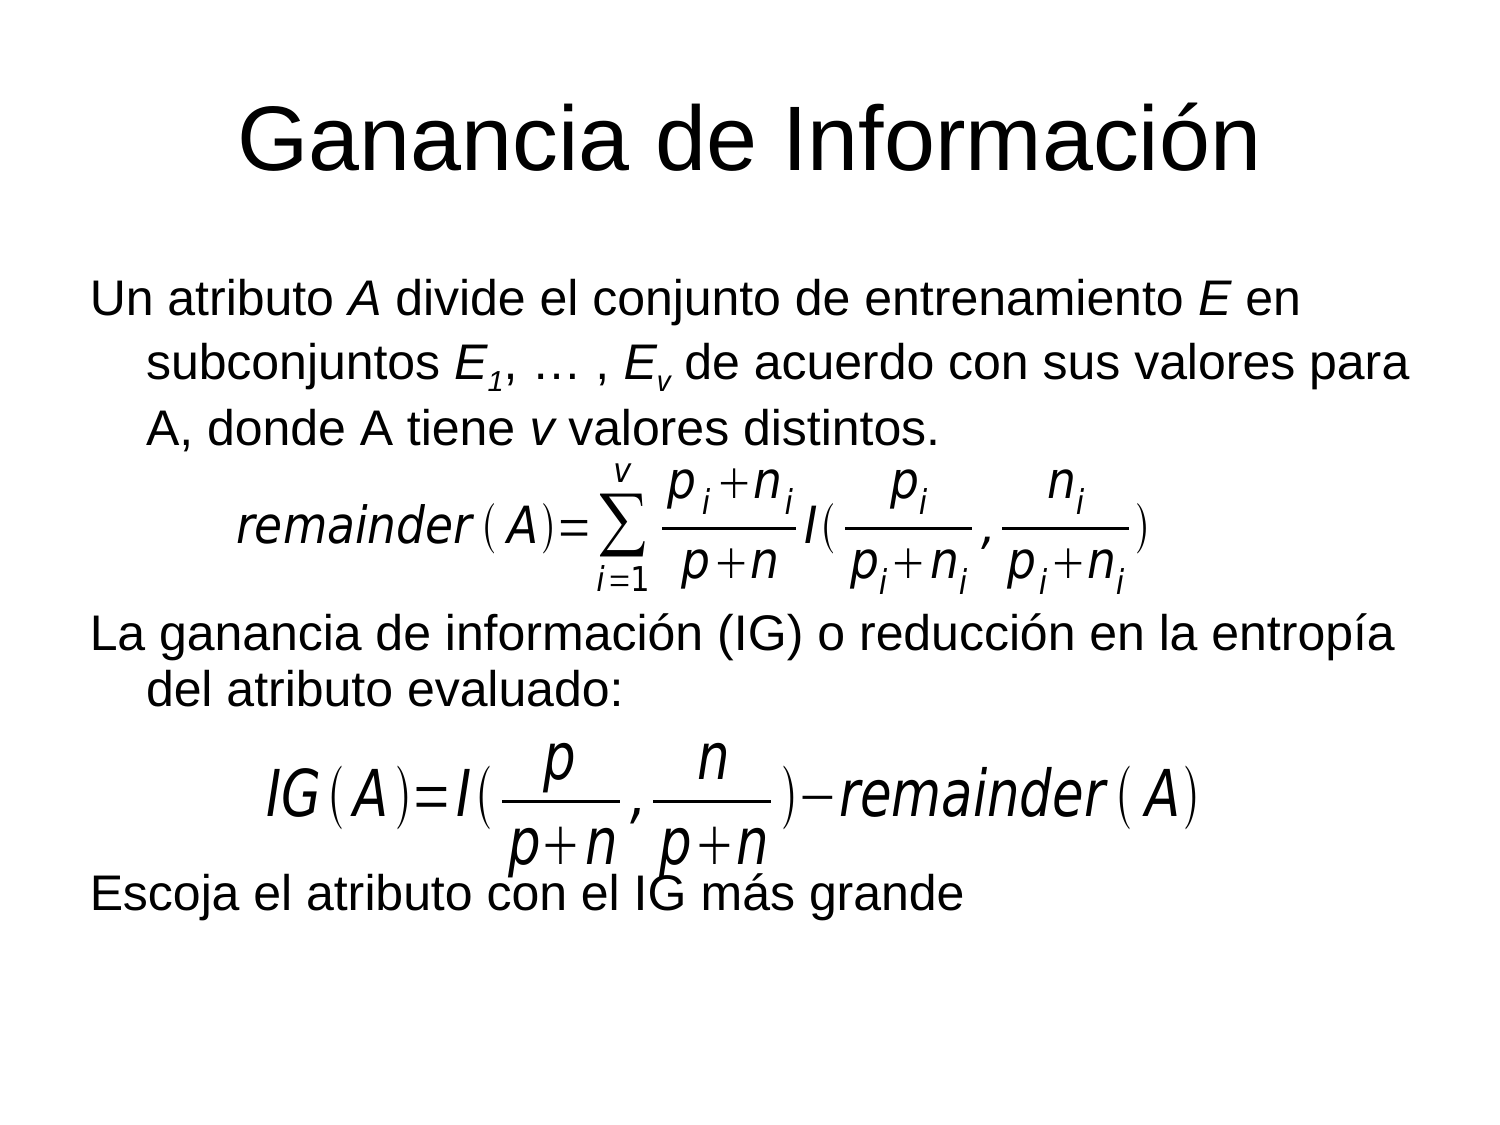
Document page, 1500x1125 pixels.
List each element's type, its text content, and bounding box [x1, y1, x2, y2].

chart [253, 718, 1217, 880]
chart [225, 450, 1166, 604]
list Un atributo A divide el conjunto de entrenamiento E en subconjuntos E1, … , Ev de acuerdo con sus valores para A, donde A tiene v valores distintos. La ganancia de información (IG) o reducción en la entropía del atributo evaluado: Escoja el atributo con el IG más grande [75, 262, 1426, 1006]
title Ganancia de Información [75, 45, 1426, 233]
